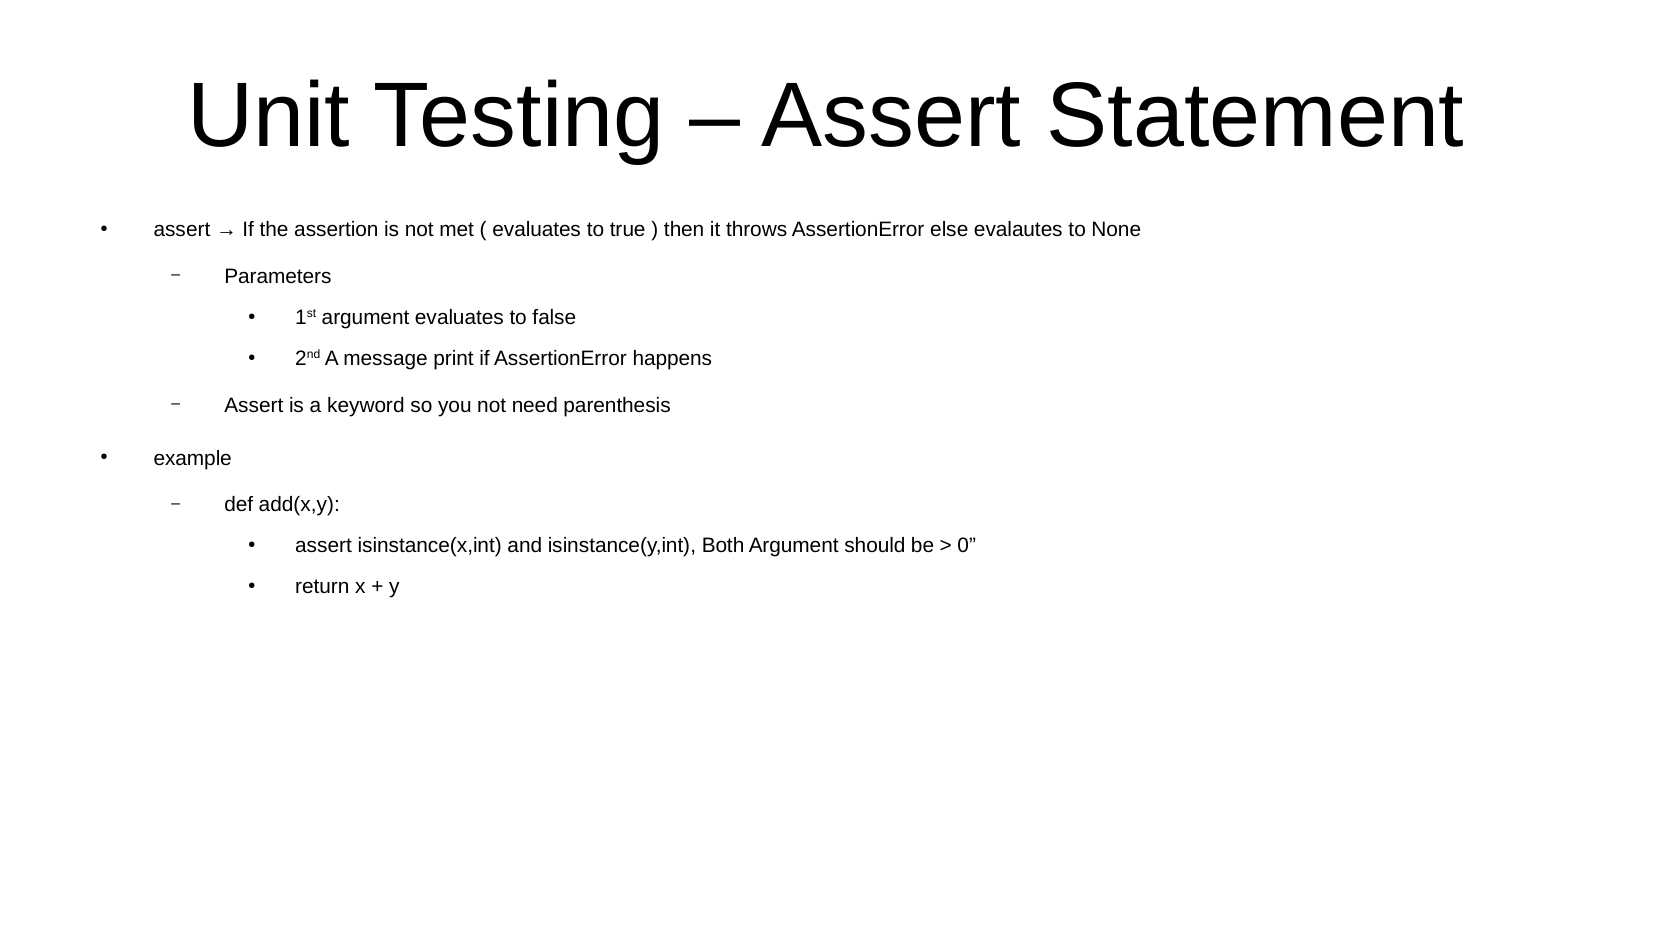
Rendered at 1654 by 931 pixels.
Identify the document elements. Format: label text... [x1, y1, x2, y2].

list assert → If the assertion is not met ( evaluates to true ) then it throws AssertionError else evalautes to None Parameters 1st argument evaluates to false 2nd A message print if AssertionError happens Assert is a keyword so you not need parenthesis example def add(x,y): assert isinstance(x,int) and isinstance(y,int), Both Argument should be > 0” return x + y [82, 217, 1636, 901]
title Unit Testing – Assert Statement [82, 37, 1571, 193]
